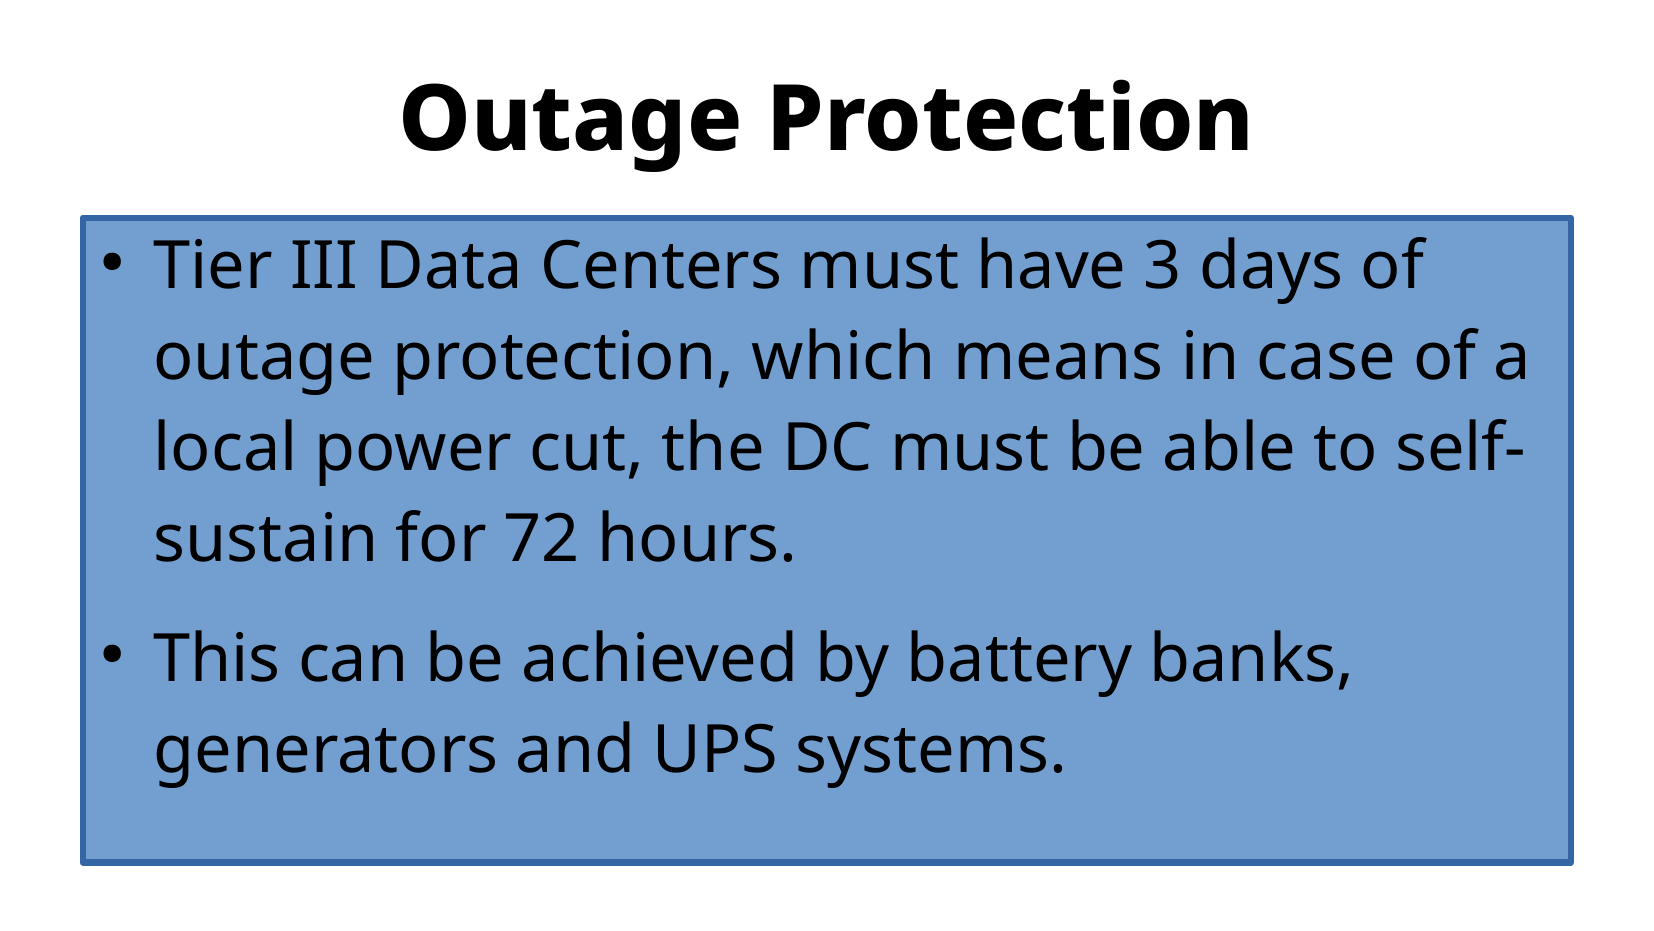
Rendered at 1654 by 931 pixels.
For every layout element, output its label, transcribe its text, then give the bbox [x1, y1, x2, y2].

list Tier III Data Centers must have 3 days of outage protection, which means in case of a local power cut, the DC must be able to self-sustain for 72 hours. This can be achieved by battery banks, generators and UPS systems. [82, 217, 1571, 863]
title Outage Protection [82, 37, 1571, 193]
